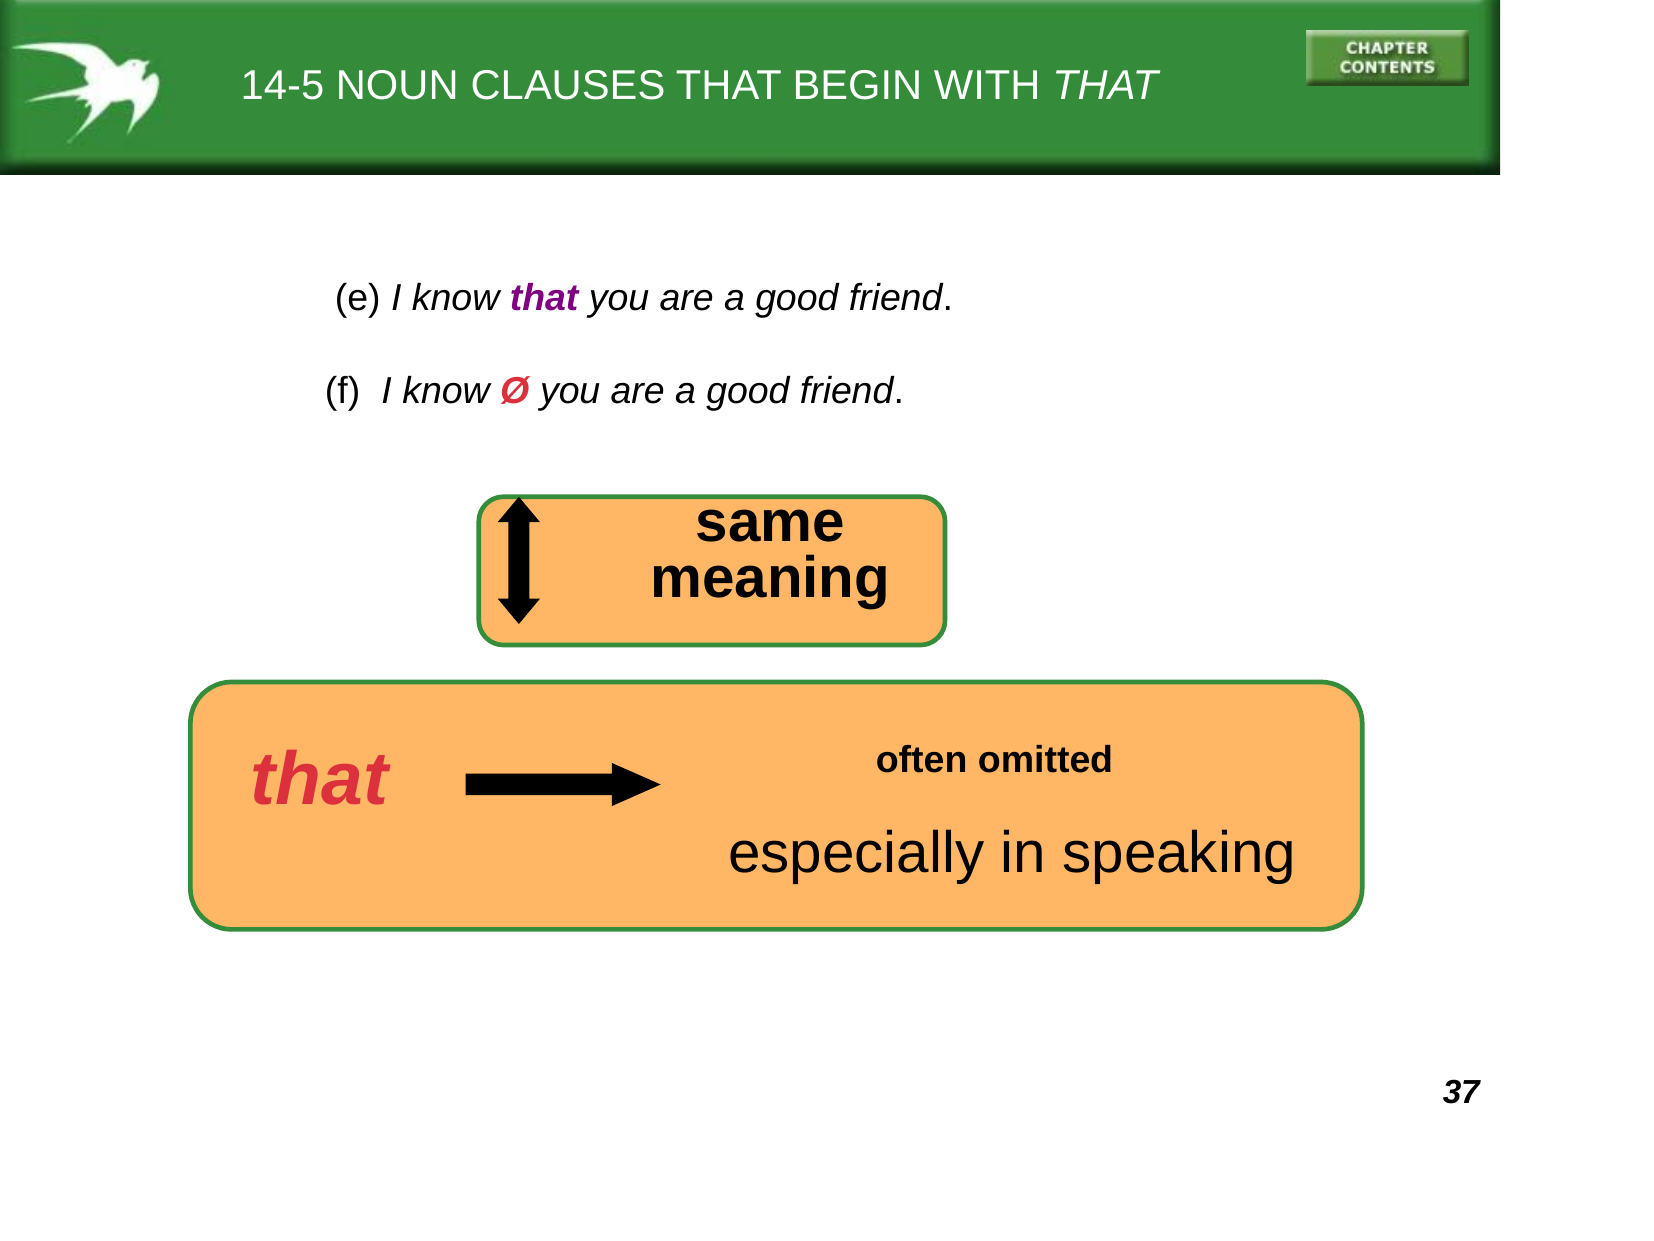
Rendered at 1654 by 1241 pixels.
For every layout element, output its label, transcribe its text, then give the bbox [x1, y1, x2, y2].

picture [0, 0, 1500, 175]
text_box 14-5 NOUN CLAUSES THAT BEGIN WITH THAT [190, 50, 1363, 116]
text_box often omitted [682, 727, 1272, 788]
text_box especially in speaking [677, 805, 1339, 892]
text_box same meaning [600, 488, 905, 617]
text_box (e) I know that you are a good friend. [284, 265, 968, 326]
text_box (f) I know Ø you are a good friend. [274, 357, 919, 419]
text_box [478, 496, 946, 646]
text_box [190, 681, 1363, 930]
text_box that [235, 721, 404, 828]
